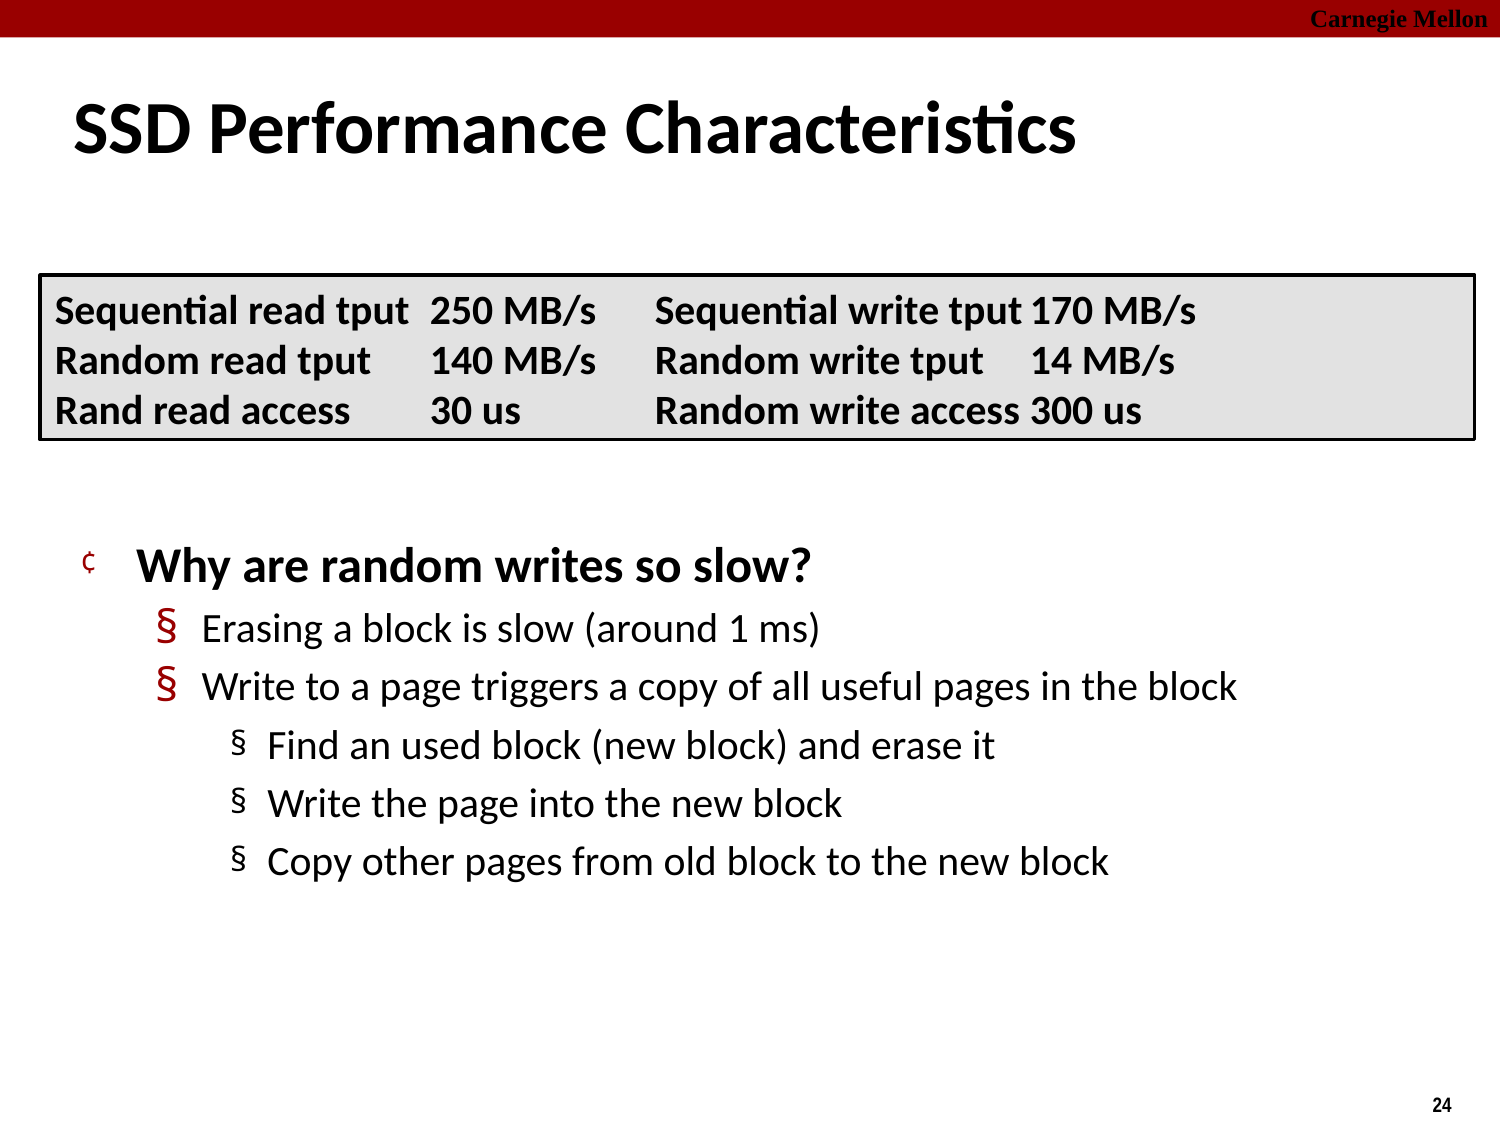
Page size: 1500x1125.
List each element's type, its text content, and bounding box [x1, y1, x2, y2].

title SSD Performance Characteristics [58, 71, 1304, 197]
list Why are random writes so slow? Erasing a block is slow (around 1 ms) Write to a page triggers a copy of all useful pages in the block Find an used block (new block) and erase it Write the page into the new block Copy other pages from old block to the new block [65, 525, 1361, 950]
text_box Sequential read tput 250 MB/s Sequential write tput 170 MB/s Random read tput 140 MB/s Random write tput 14 MB/s Rand read access 30 us Random write access 300 us [40, 275, 1475, 440]
